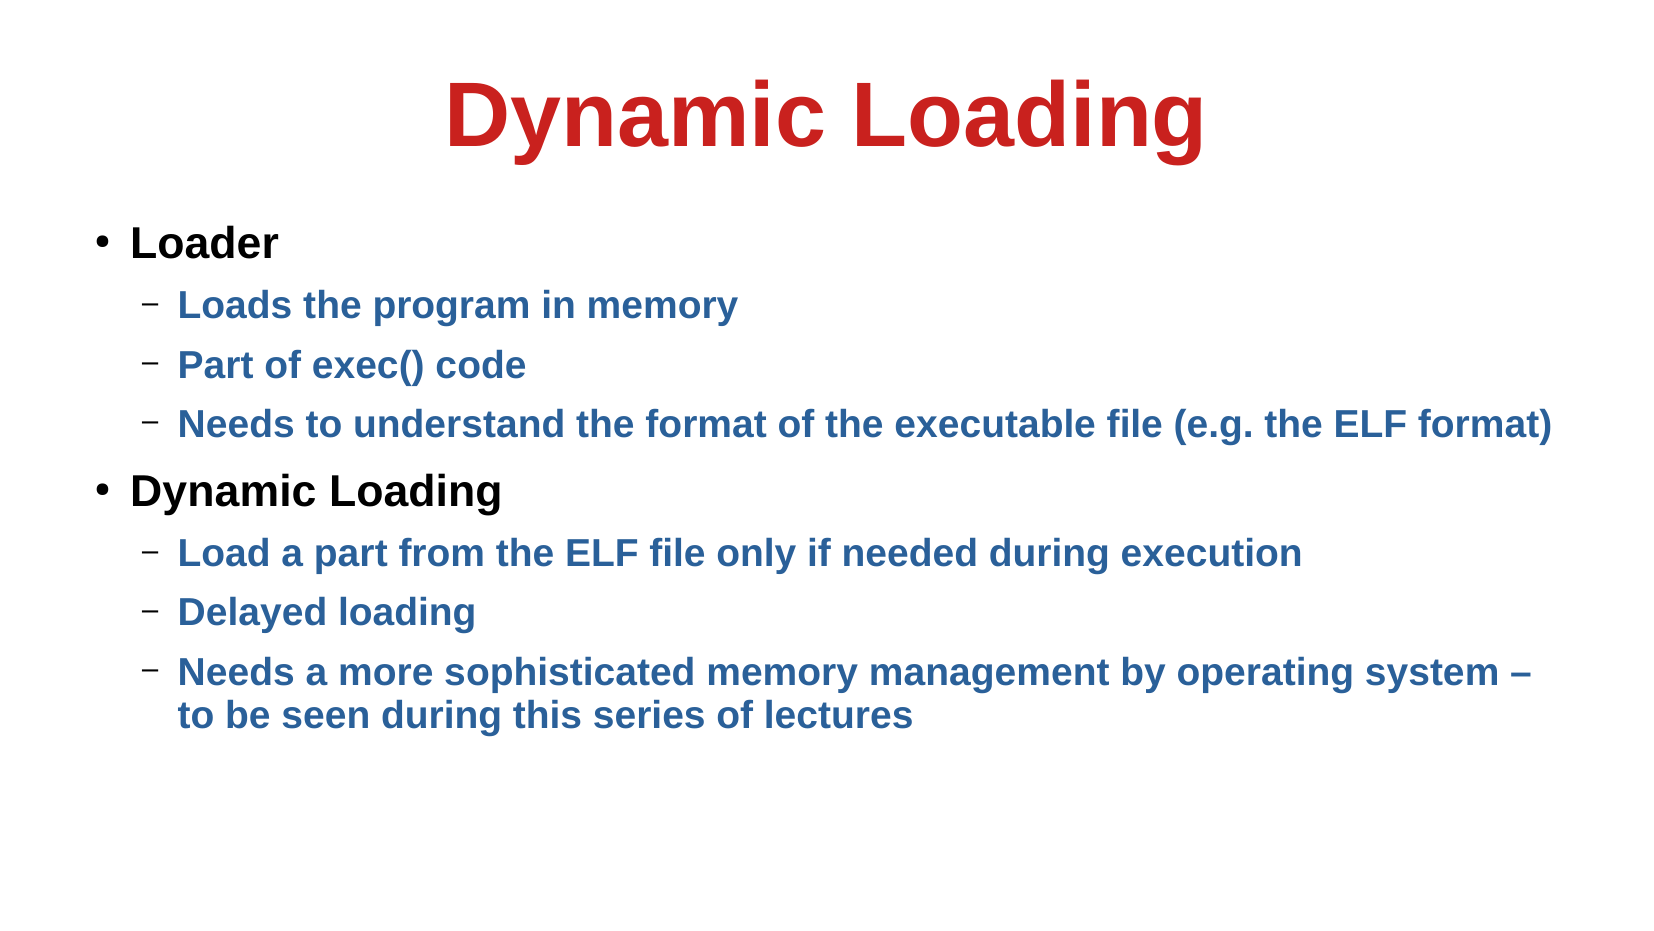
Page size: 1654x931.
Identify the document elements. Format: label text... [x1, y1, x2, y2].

title Dynamic Loading [82, 37, 1571, 193]
list Loader Loads the program in memory Part of exec() code Needs to understand the format of the executable file (e.g. the ELF format) Dynamic Loading Load a part from the ELF file only if needed during execution Delayed loading Needs a more sophisticated memory management by operating system – to be seen during this series of lectures [82, 217, 1571, 758]
